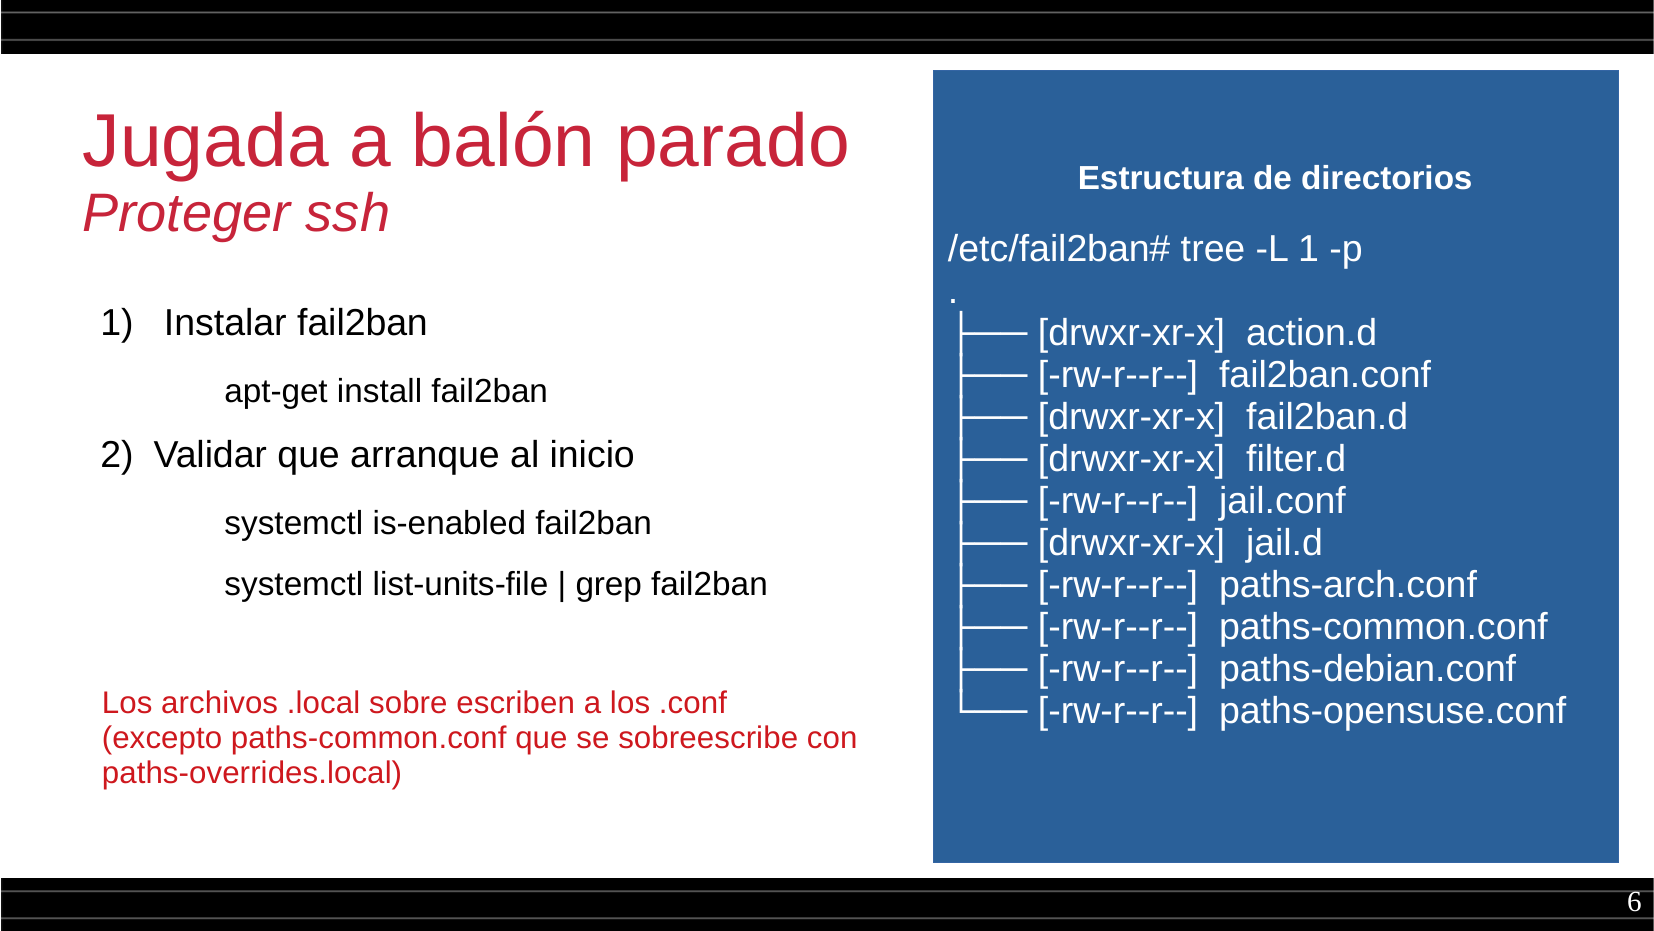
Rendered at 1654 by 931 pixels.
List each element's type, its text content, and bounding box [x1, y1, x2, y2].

text_box Estructura de directorios /etc/fail2ban# tree -L 1 -p . ├── [drwxr-xr-x] action.d ├── [-rw-r--r--] fail2ban.conf ├── [drwxr-xr-x] fail2ban.d ├── [drwxr-xr-x] filter.d ├── [-rw-r--r--] jail.conf ├── [drwxr-xr-x] jail.d ├── [-rw-r--r--] paths-arch.conf ├── [-rw-r--r--] paths-common.conf ├── [-rw-r--r--] paths-debian.conf └── [-rw-r--r--] paths-opensuse.conf [933, 70, 1619, 863]
picture [1, 878, 1654, 931]
title Jugada a balón parado Proteger ssh [82, 92, 933, 248]
picture [1, 0, 1654, 54]
list Instalar fail2ban apt-get install fail2ban Validar que arranque al inicio systemctl is-enabled fail2ban systemctl list-units-file | grep fail2ban [82, 301, 804, 644]
text_box Los archivos .local sobre escriben a los .conf (excepto paths-common.conf que se sobreescribe con paths-overrides.local) [87, 678, 875, 798]
